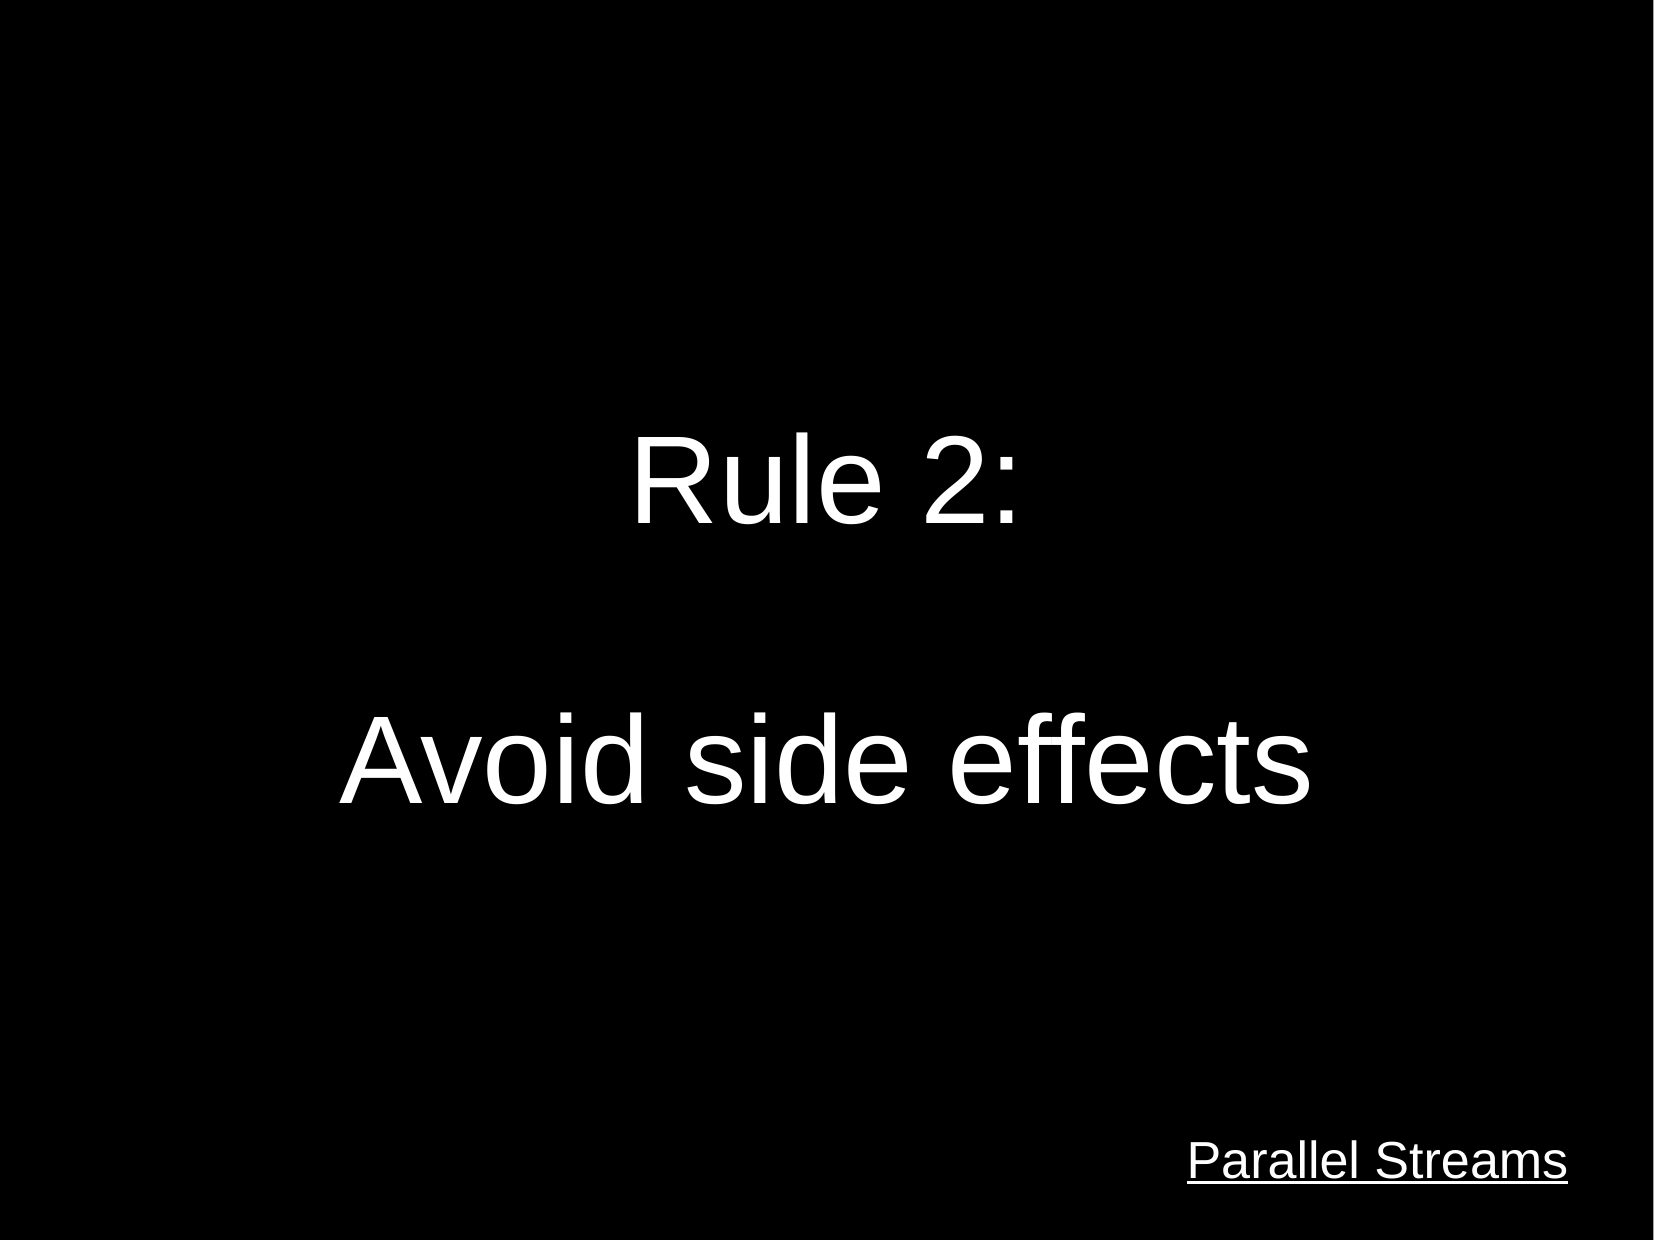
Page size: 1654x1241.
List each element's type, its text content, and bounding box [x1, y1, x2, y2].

text_box Parallel Streams [1100, 1080, 1654, 1241]
subtitle Rule 2: Avoid side effects [0, 0, 1654, 1241]
